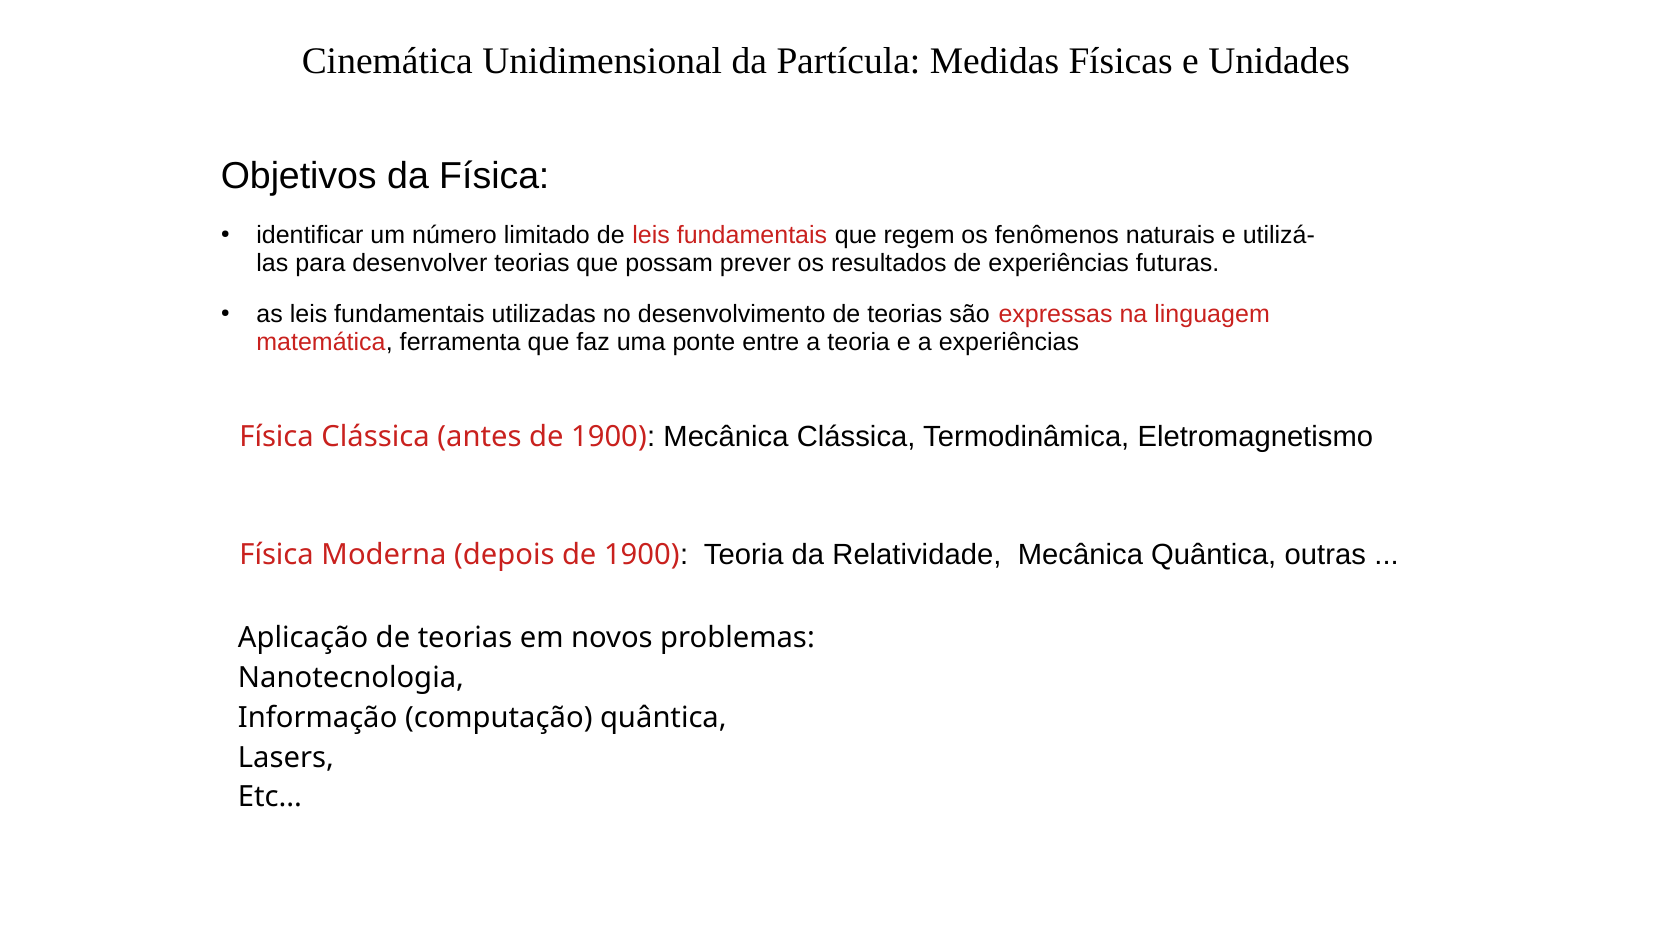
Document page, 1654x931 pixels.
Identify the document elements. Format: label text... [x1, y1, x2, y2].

text_box Física Moderna (depois de 1900): Teoria da Relatividade, Mecânica Quântica, outras ... [224, 526, 1588, 576]
text_box Aplicação de teorias em novos problemas: Nanotecnologia, Informação (computação) quântica, Lasers, Etc... [223, 609, 854, 823]
text_box Objetivos da Física: identificar um número limitado de leis fundamentais que regem os fenômenos naturais e utilizá-las para desenvolver teorias que possam prever os resultados de experiências futuras. as leis fundamentais utilizadas no desenvolvimento de teorias são expressas na linguagem matemática, ferramenta que faz uma ponte entre a teoria e a experiências [206, 147, 1353, 374]
text_box Cinemática Unidimensional da Partícula: Medidas Físicas e Unidades [287, 11, 1367, 89]
text_box Física Clássica (antes de 1900): Mecânica Clássica, Termodinâmica, Eletromagnetismo [224, 408, 1588, 457]
